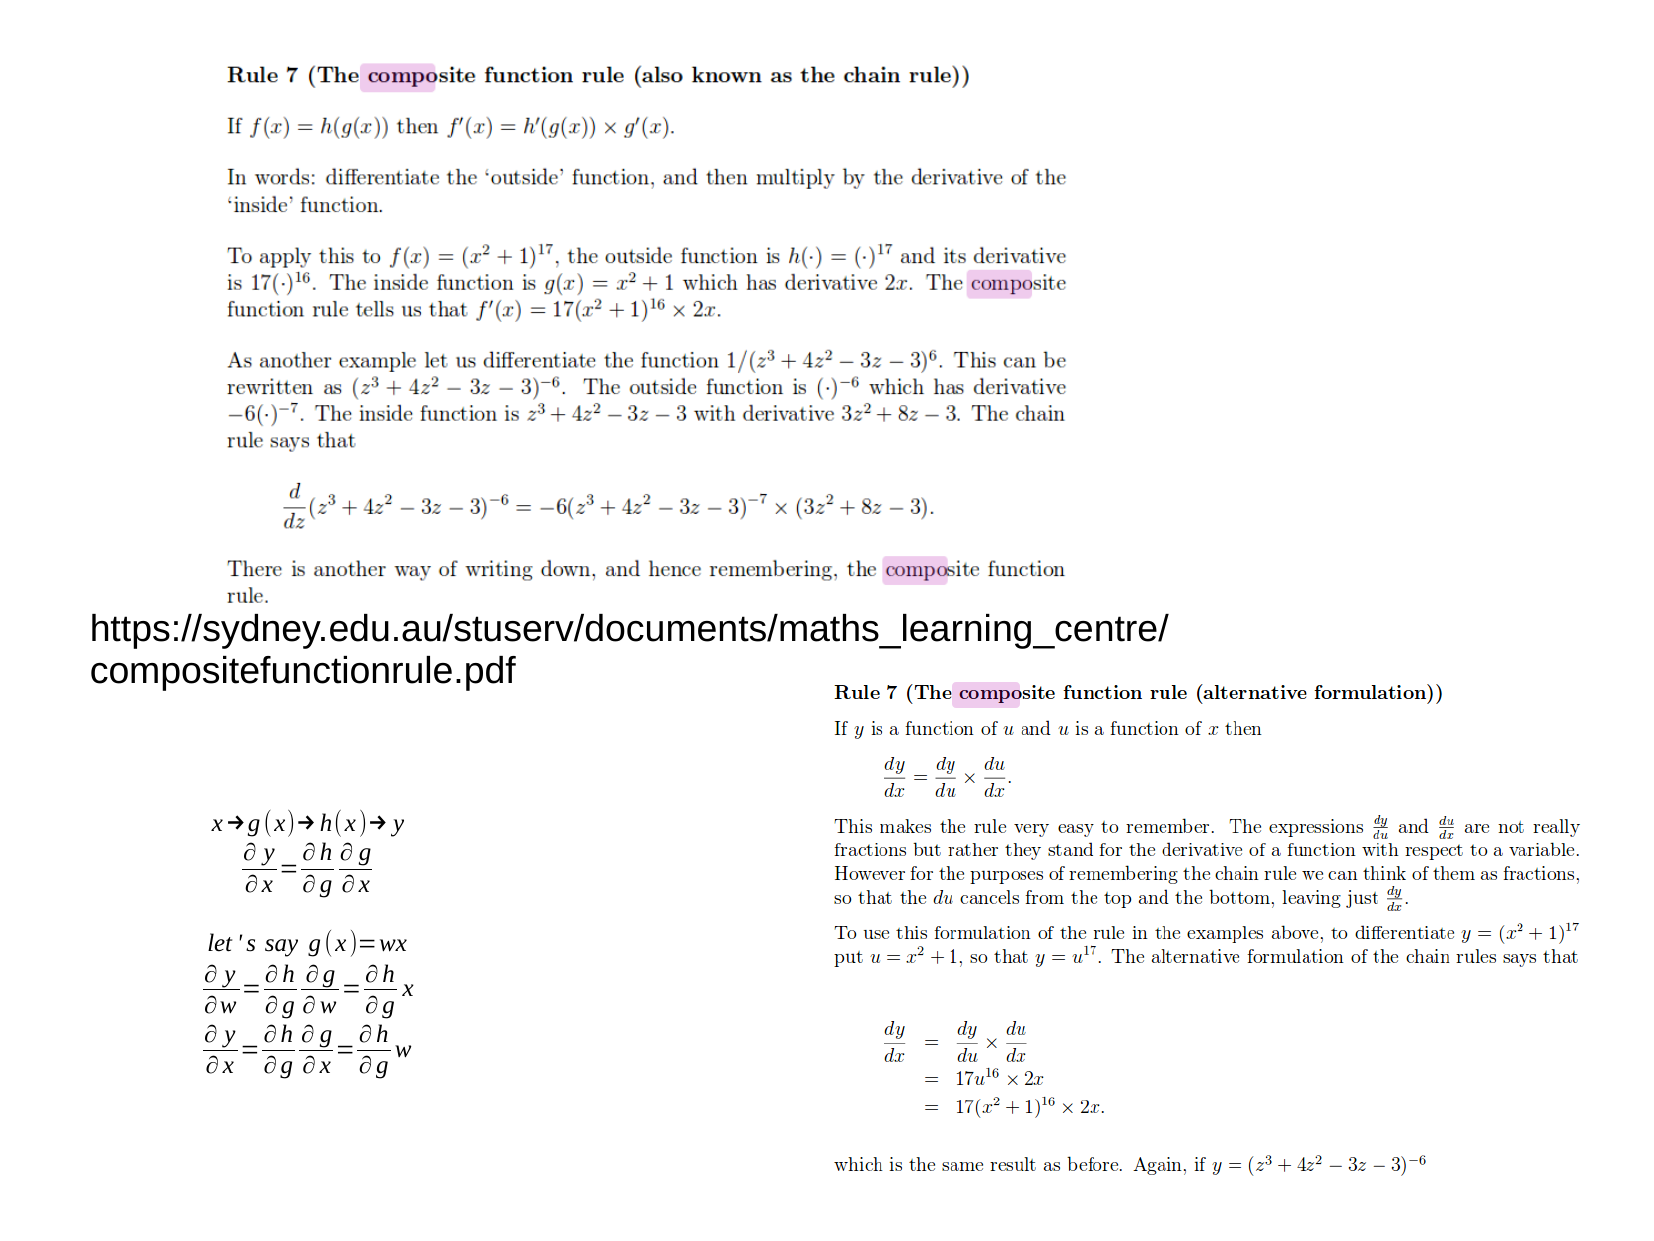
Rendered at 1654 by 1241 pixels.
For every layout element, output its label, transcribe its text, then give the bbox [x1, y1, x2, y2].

picture [810, 674, 1591, 1186]
text_box https://sydney.edu.au/stuserv/documents/maths_learning_centre/compositefunctionrule.pdf [75, 600, 1610, 657]
picture [207, 59, 1082, 600]
chart [194, 807, 421, 1080]
